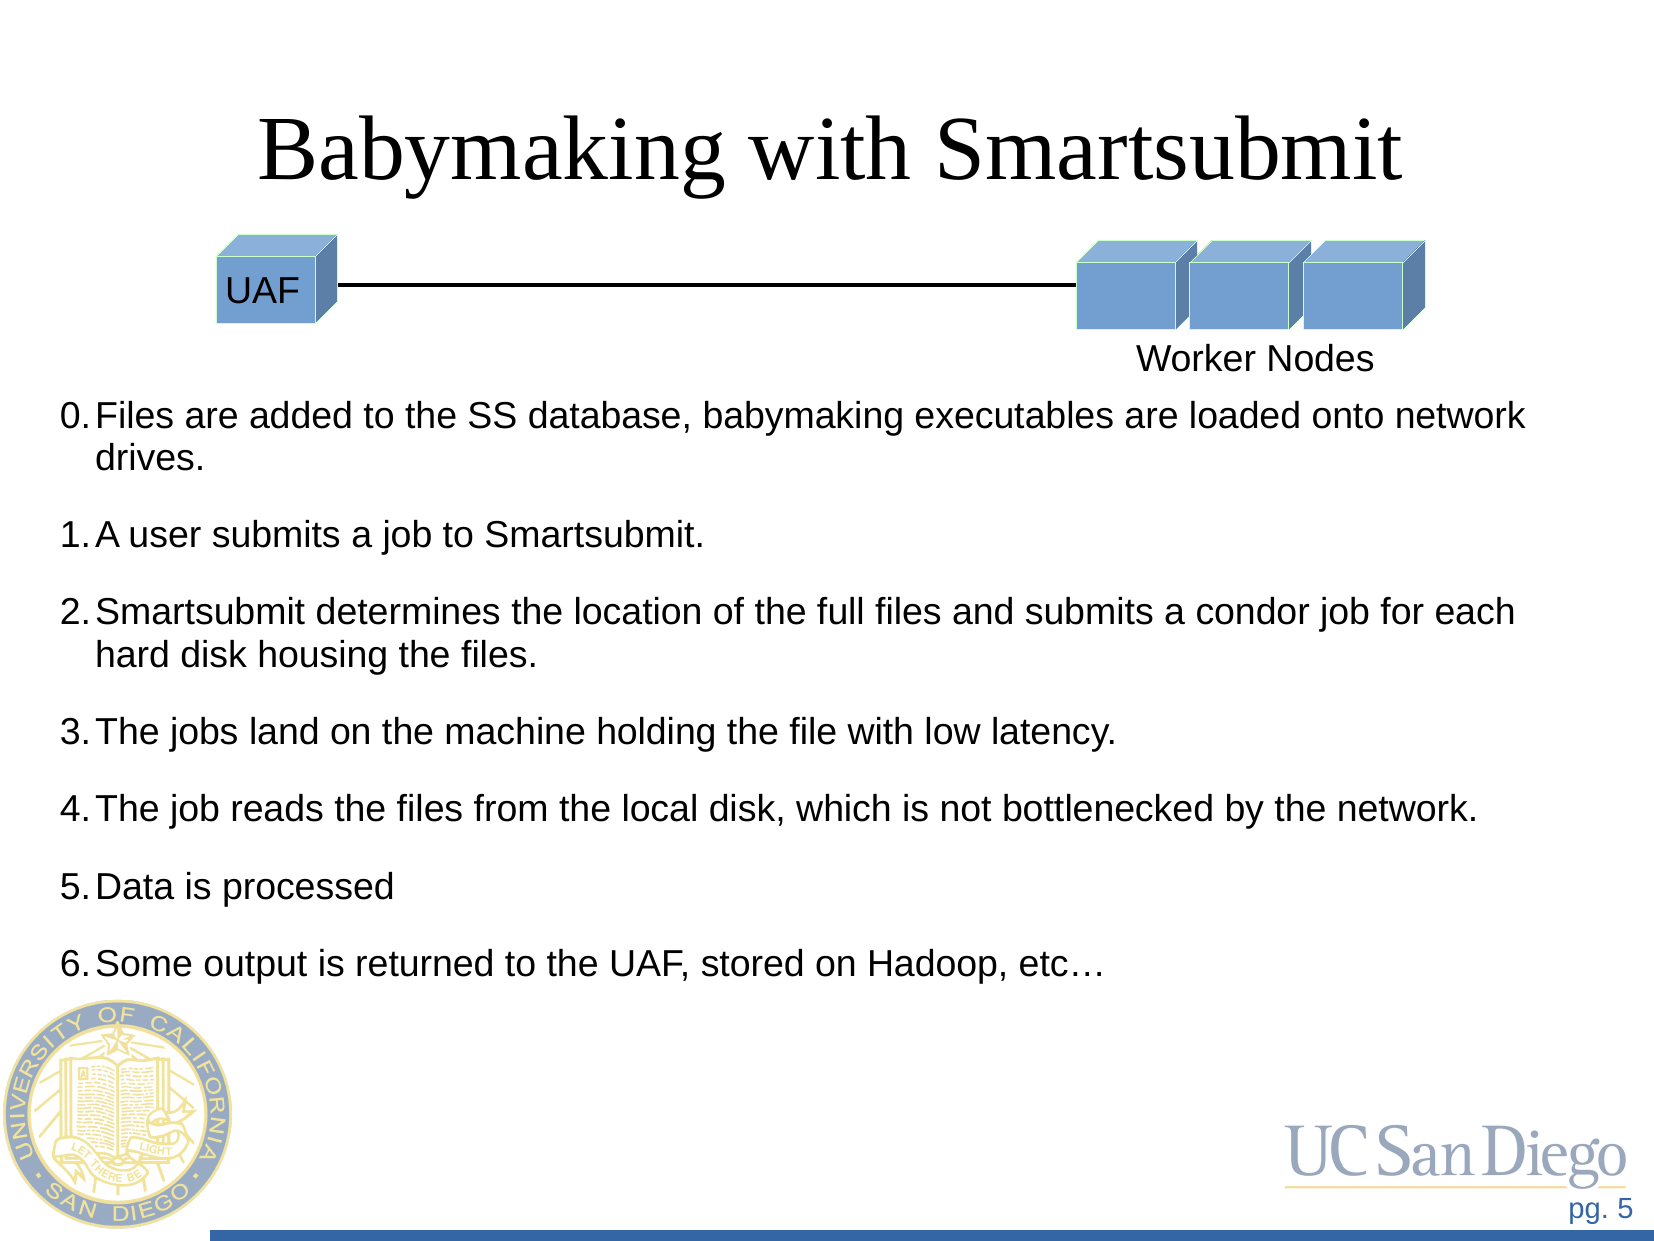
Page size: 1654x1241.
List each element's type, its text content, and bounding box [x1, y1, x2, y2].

text_box [216, 234, 338, 324]
text_box UAF [210, 262, 317, 320]
title Babymaking with Smartsubmit [87, 45, 1576, 253]
text_box Files are added to the SS database, babymaking executables are loaded onto network drives. A user submits a job to Smartsubmit. Smartsubmit determines the location of the full files and submits a condor job for each hard disk housing the files. The jobs land on the machine holding the file with low latency. The job reads the files from the local disk, which is not bottlenecked by the network. Data is processed Some output is returned to the UAF, stored on Hadoop, etc… [45, 386, 1591, 1006]
text_box Worker Nodes [1121, 329, 1393, 386]
text_box [1076, 240, 1426, 330]
